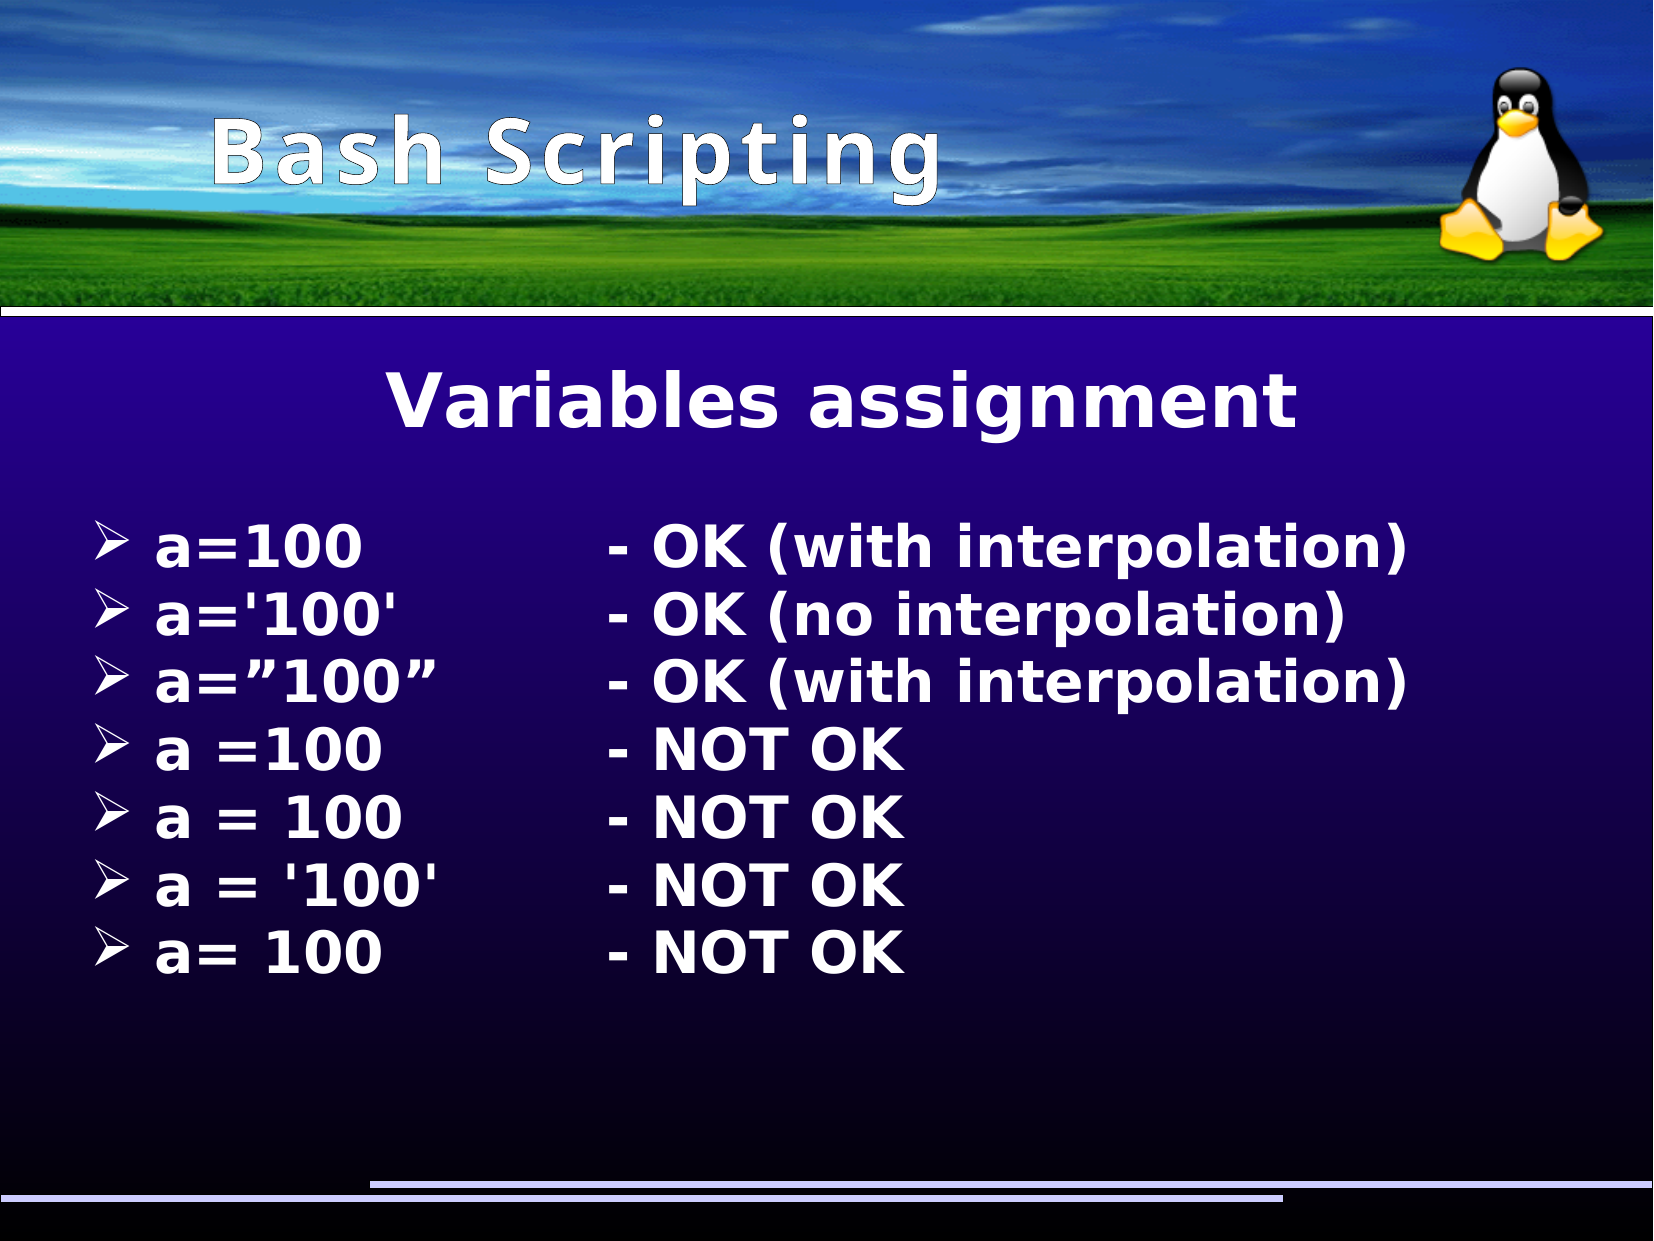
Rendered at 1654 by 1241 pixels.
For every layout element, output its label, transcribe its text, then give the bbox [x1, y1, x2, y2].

text_box [0, 306, 1653, 1241]
text_box Variables assignment a=100 - OK (with interpolation) a='100' - OK (no interpolation) a=”100” - OK (with interpolation) a =100 - NOT OK a = 100 - NOT OK a = '100' - NOT OK a= 100 - NOT OK [89, 358, 1590, 1056]
picture [0, 0, 1653, 306]
title Bash Scripting [206, 44, 1416, 252]
